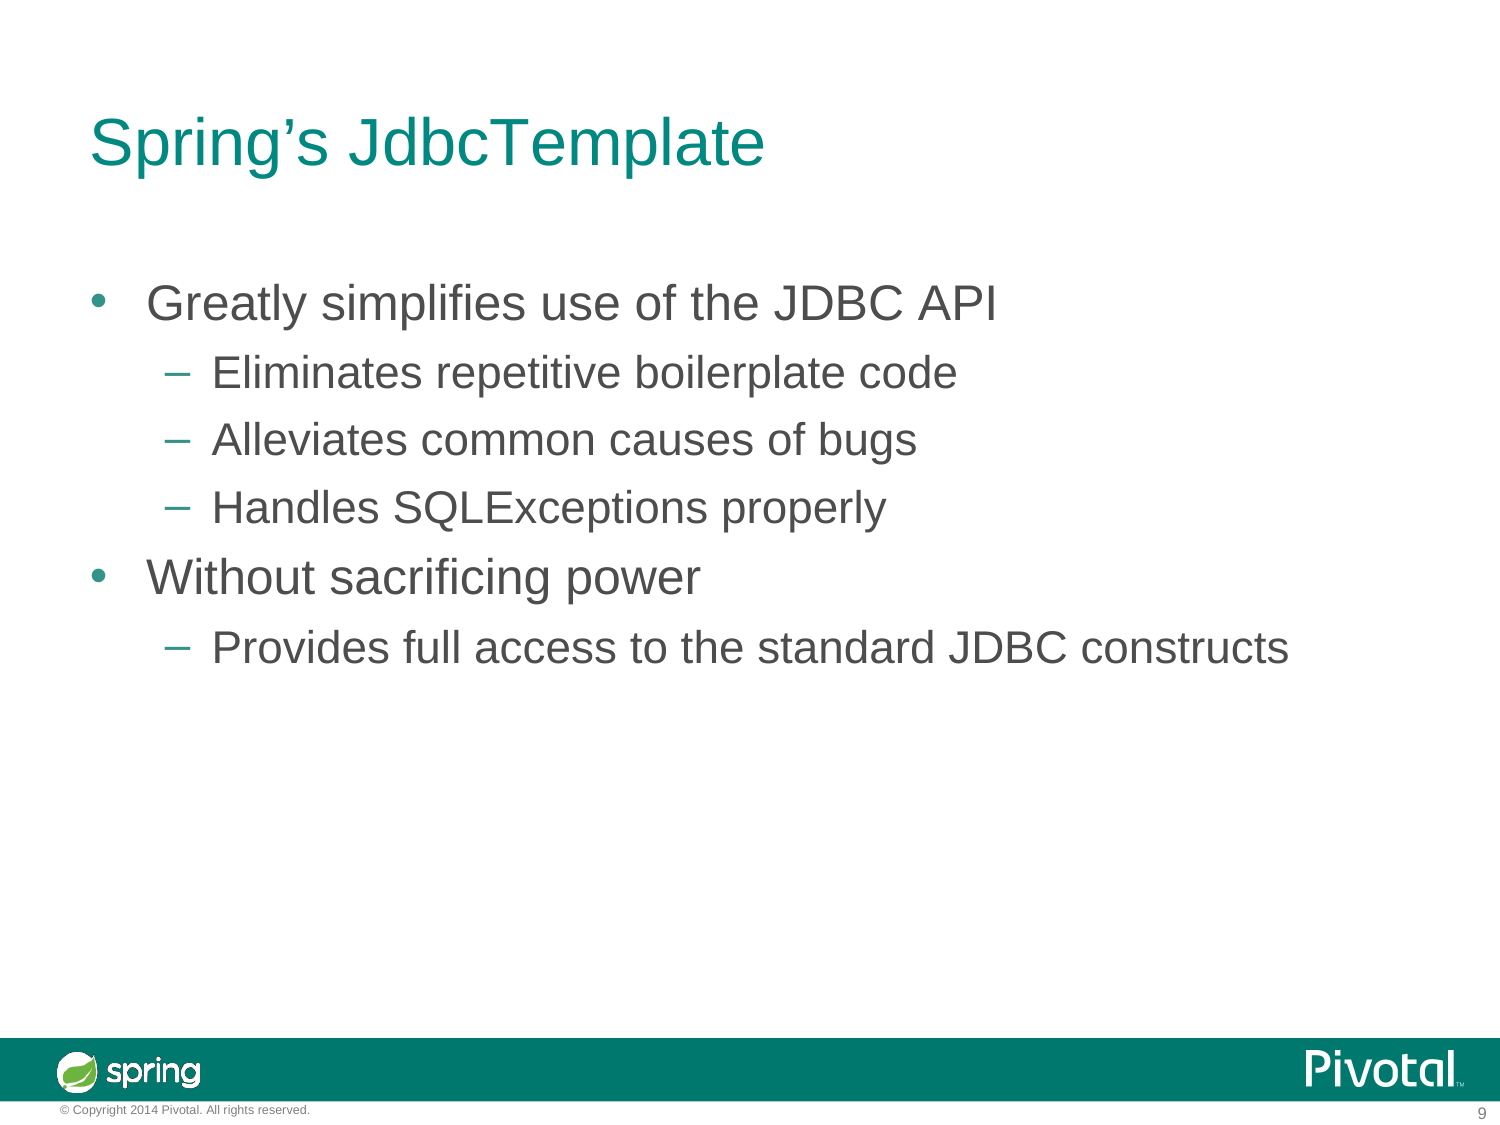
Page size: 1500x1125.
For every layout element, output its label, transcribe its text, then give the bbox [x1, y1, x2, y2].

title Spring’s JdbcTemplate [75, 91, 1426, 187]
list Greatly simplifies use of the JDBC API Eliminates repetitive boilerplate code Alleviates common causes of bugs Handles SQLExceptions properly Without sacrificing power Provides full access to the standard JDBC constructs [75, 262, 1426, 1005]
picture [32, 1041, 210, 1103]
picture [1306, 1050, 1464, 1087]
